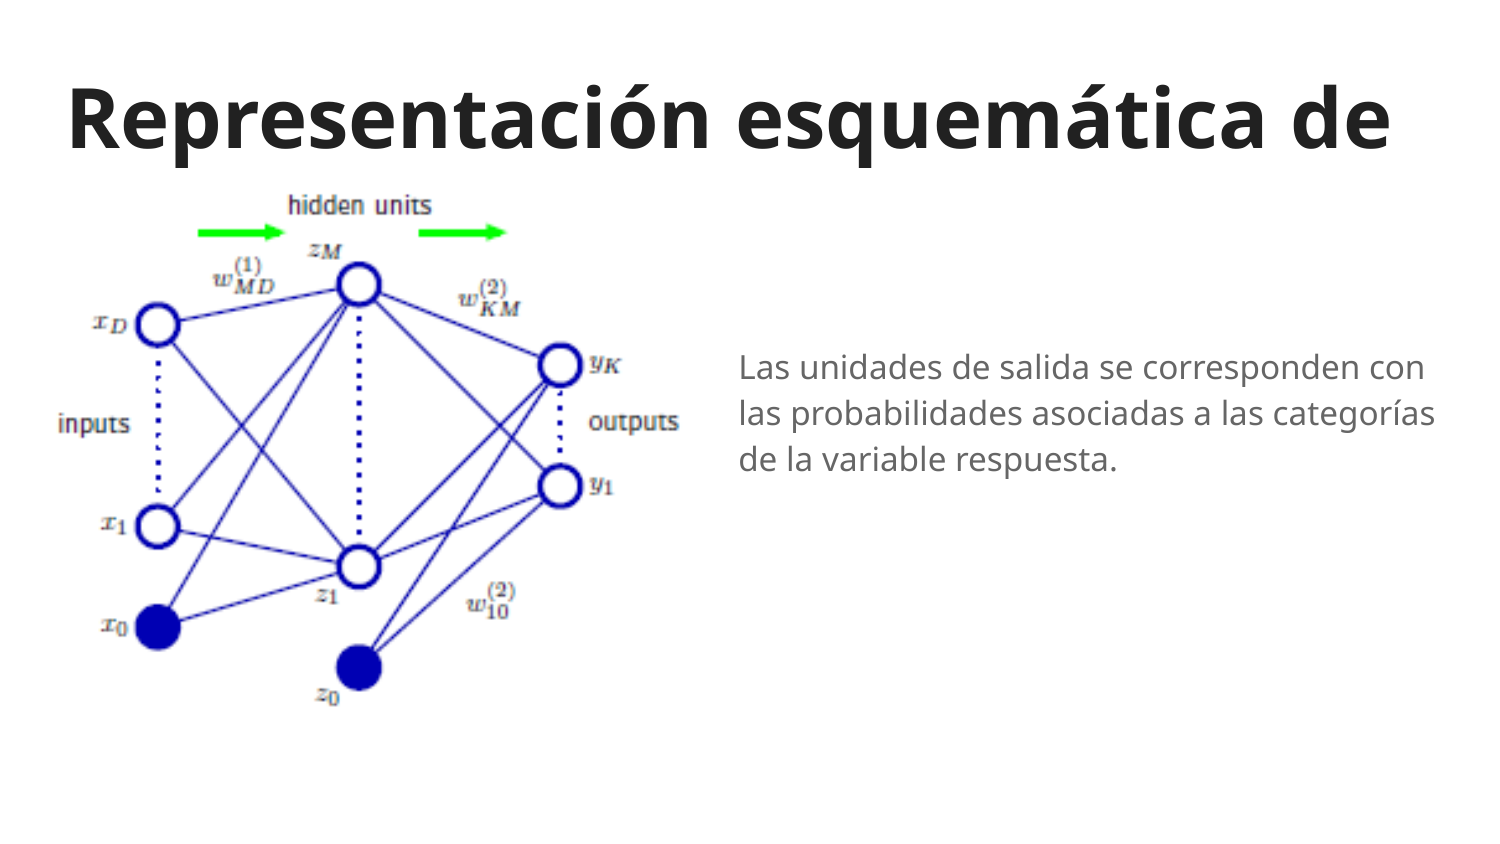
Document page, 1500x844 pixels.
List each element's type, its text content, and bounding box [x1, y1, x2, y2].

title Representación esquemática de una RNA [50, 50, 1451, 174]
list Las unidades de salida se corresponden con las probabilidades asociadas a las categorías de la variable respuesta. [723, 324, 1491, 573]
picture [50, 173, 702, 724]
